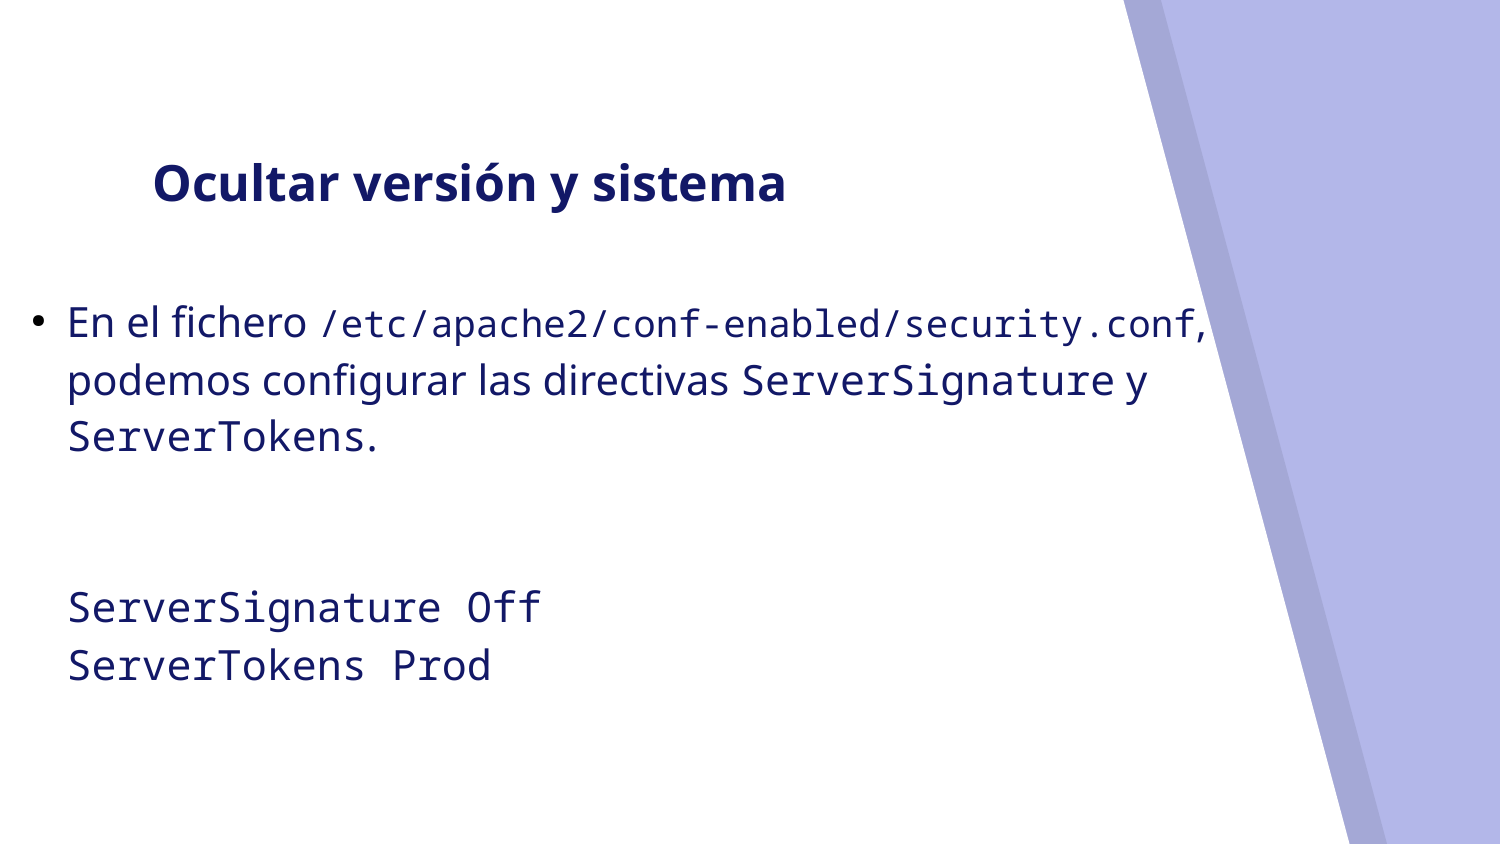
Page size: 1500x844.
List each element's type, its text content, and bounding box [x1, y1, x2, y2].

text_box En el fichero /etc/apache2/conf-enabled/security.conf, podemos configurar las directivas ServerSignature y ServerTokens. ServerSignature Off ServerTokens Prod [31, 236, 1335, 844]
title Ocultar versión y sistema [137, 146, 1011, 227]
